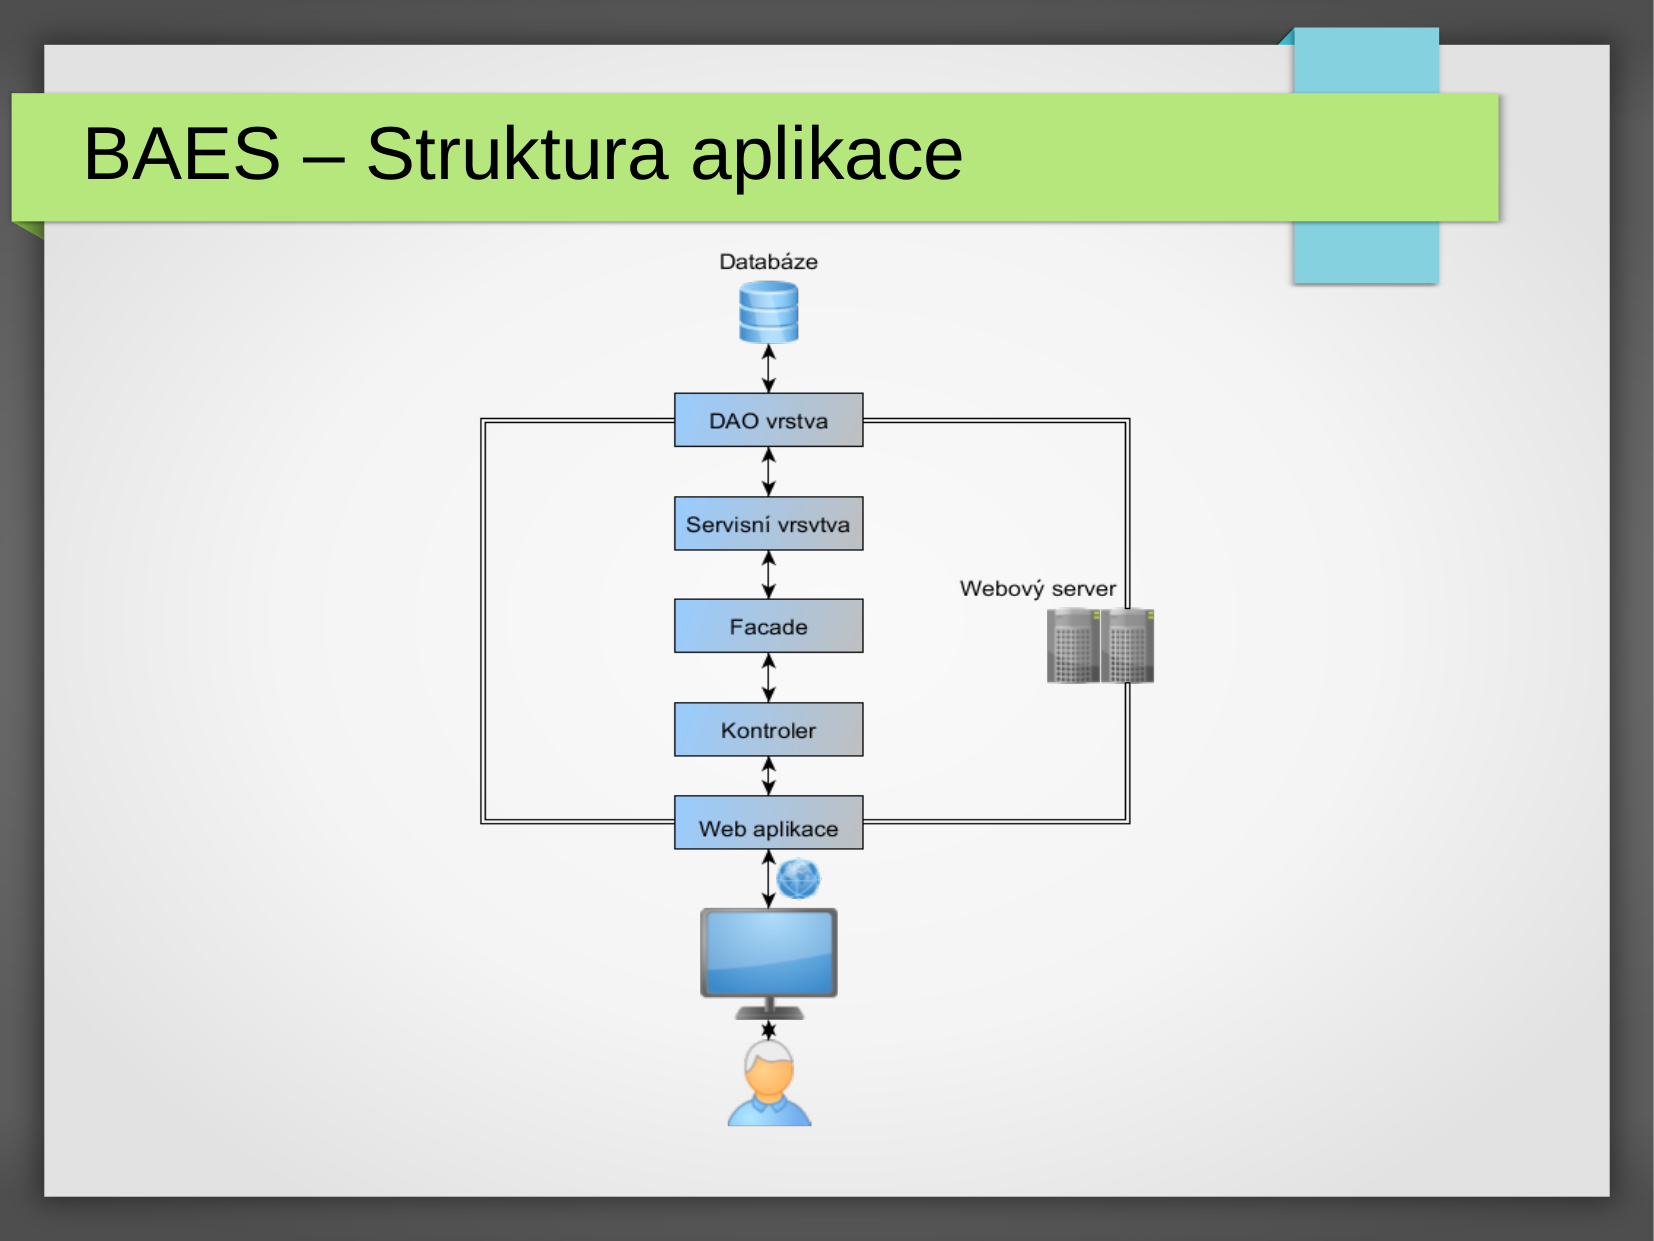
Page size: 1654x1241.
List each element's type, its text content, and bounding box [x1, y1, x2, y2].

picture [0, 0, 1654, 1241]
title BAES – Struktura aplikace [82, 94, 1264, 213]
